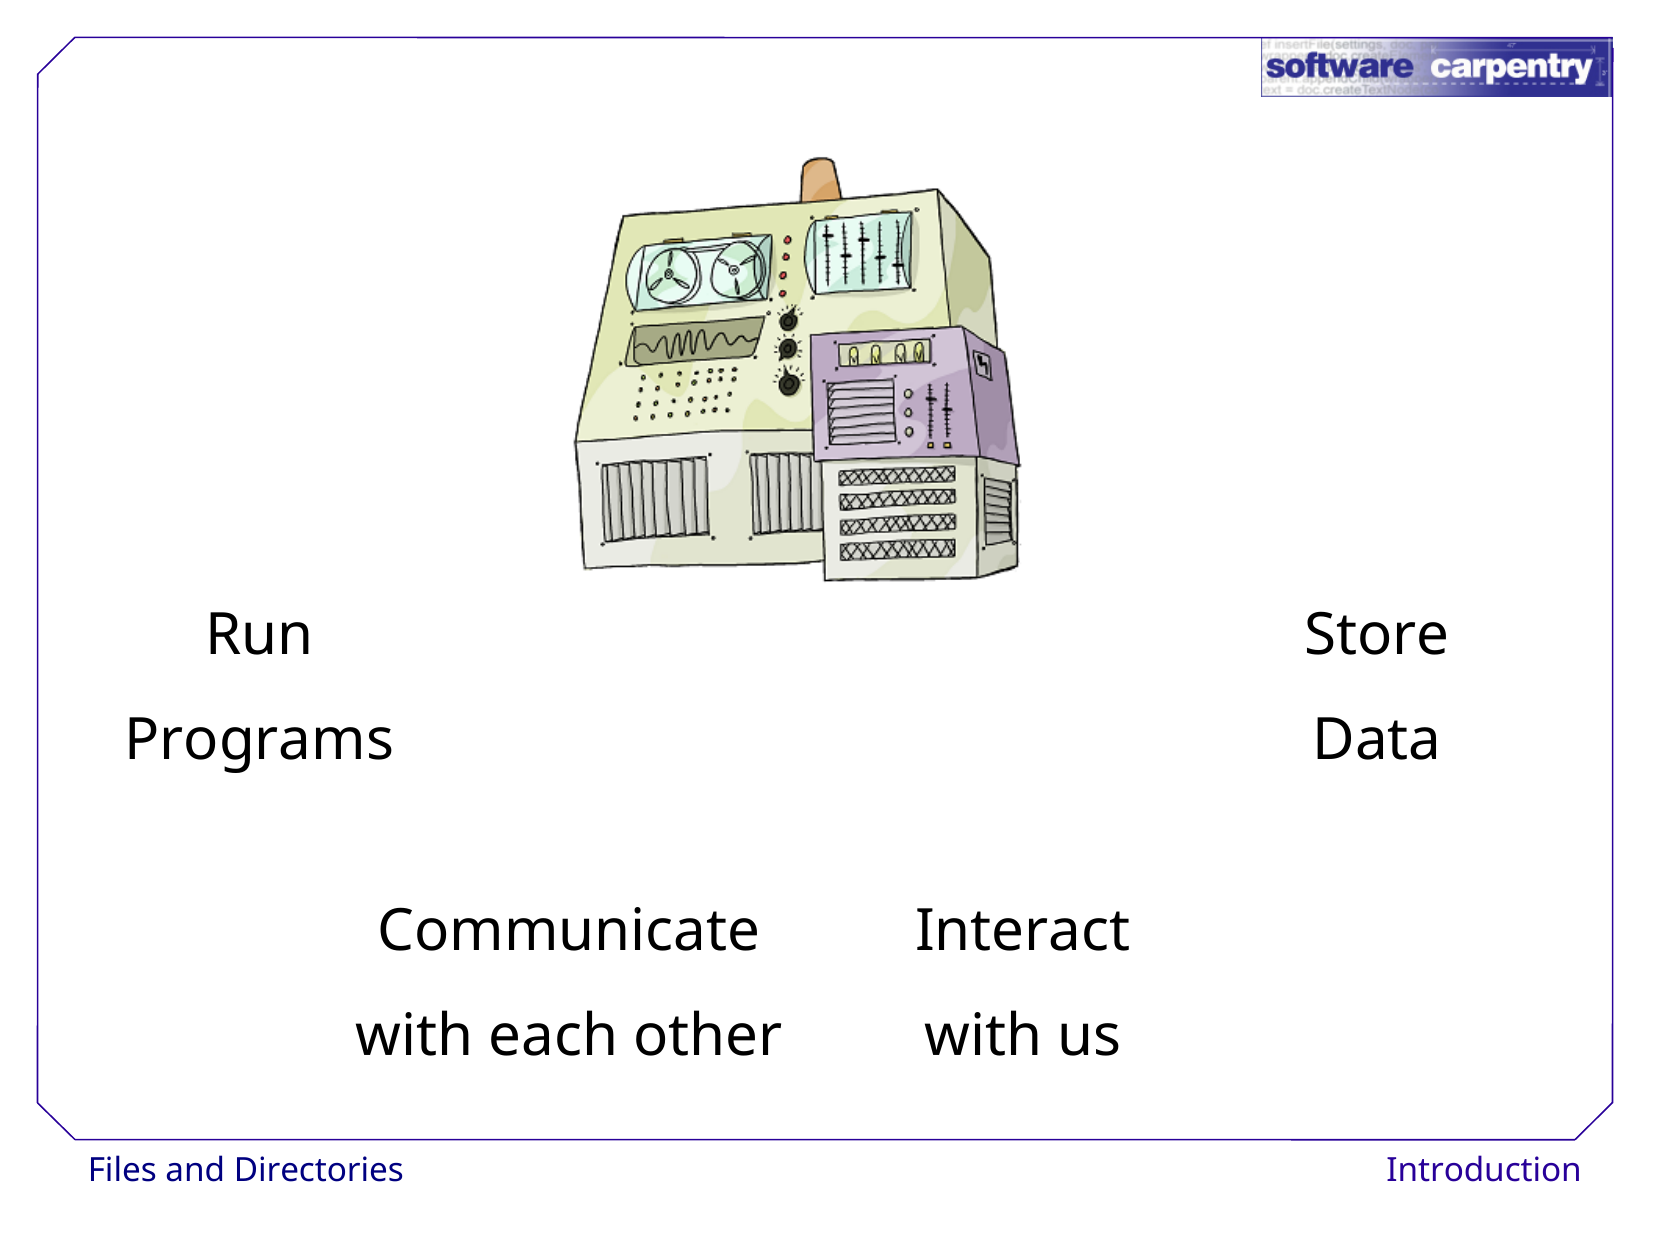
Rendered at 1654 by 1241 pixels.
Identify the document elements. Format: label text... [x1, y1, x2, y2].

text_box Interact with us [825, 849, 1221, 1075]
text_box Run Programs [34, 553, 484, 780]
text_box Store Data [1214, 553, 1540, 780]
picture [524, 109, 1081, 616]
text_box Communicate with each other [265, 849, 825, 1075]
picture [1261, 39, 1613, 97]
